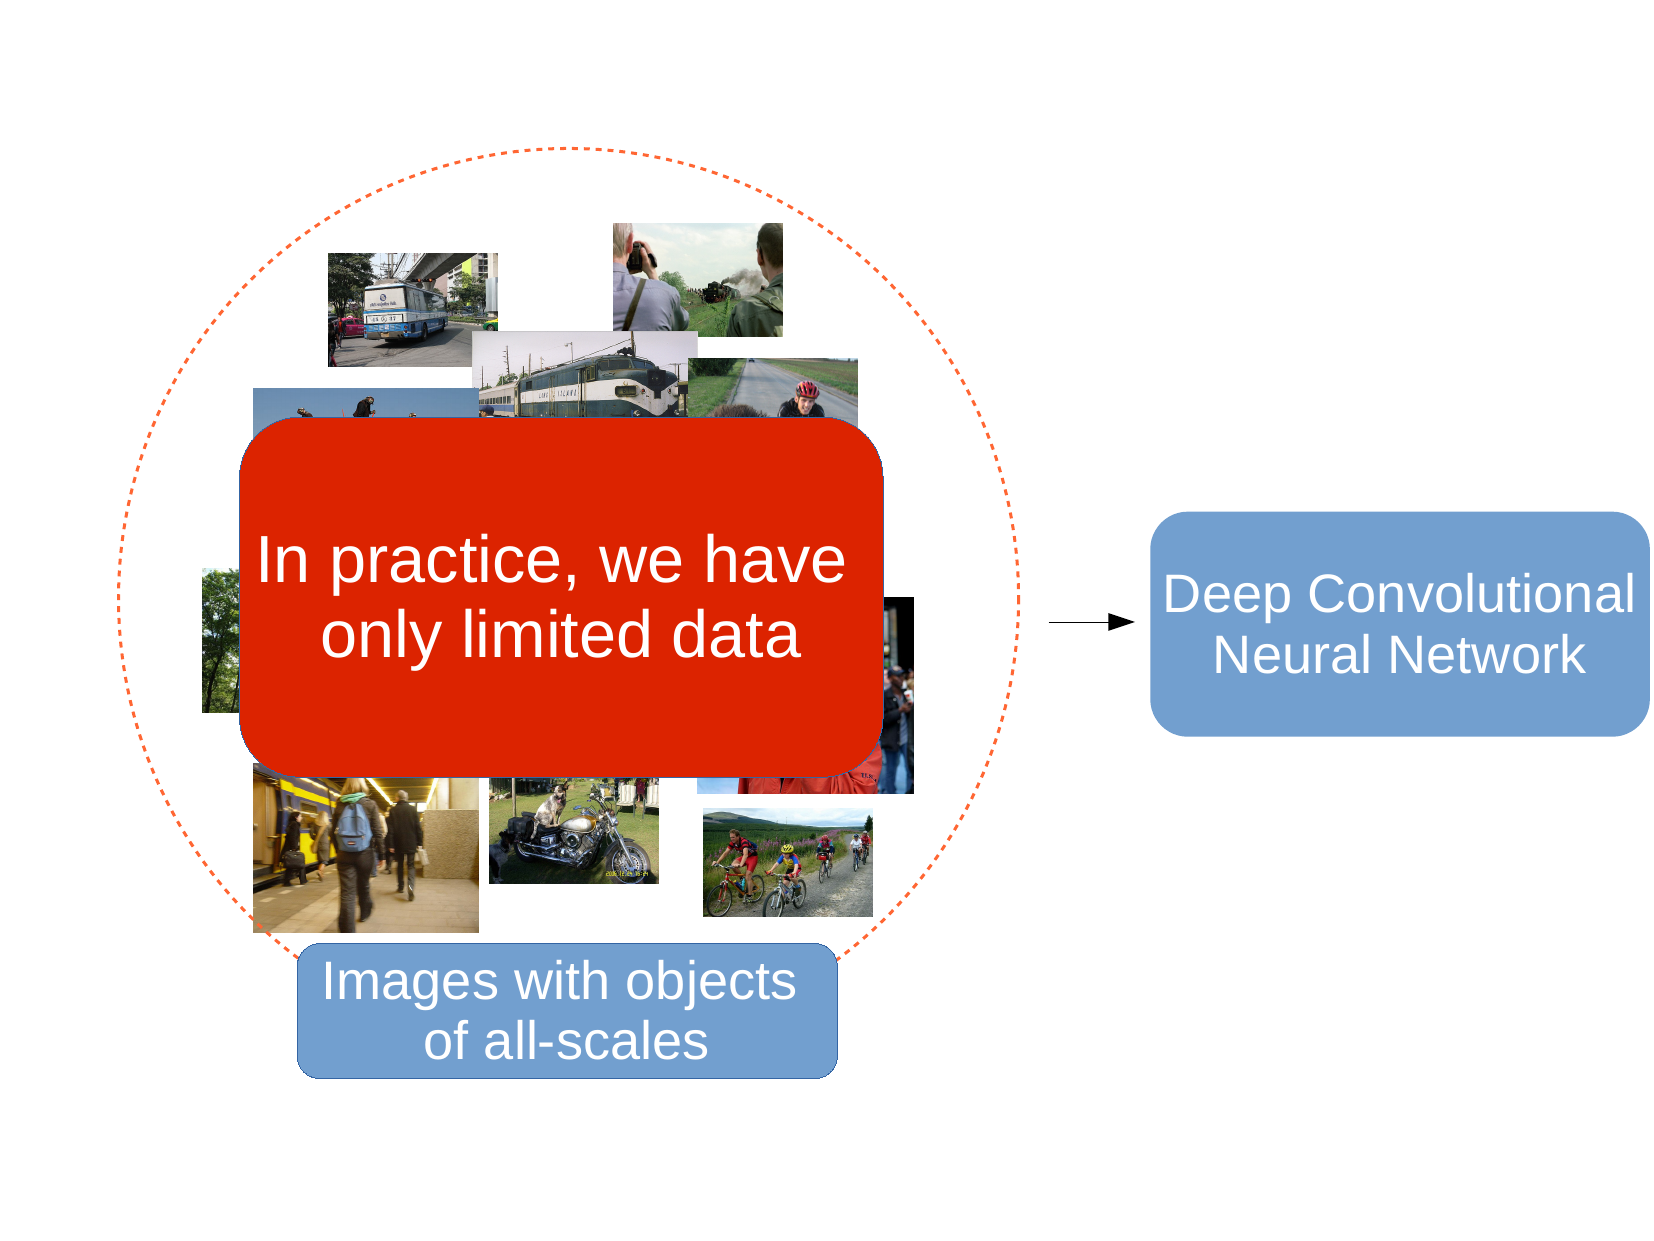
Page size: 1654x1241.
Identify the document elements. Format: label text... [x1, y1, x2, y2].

picture [703, 808, 873, 917]
text_box Images with objects of all-scales [297, 943, 838, 1079]
picture [202, 568, 239, 713]
picture [697, 597, 914, 794]
picture [253, 763, 479, 933]
text_box In practice, we have only limited data [239, 417, 884, 778]
text_box Deep Convolutional Neural Network [1150, 511, 1650, 737]
picture [489, 778, 659, 884]
picture [253, 223, 858, 438]
